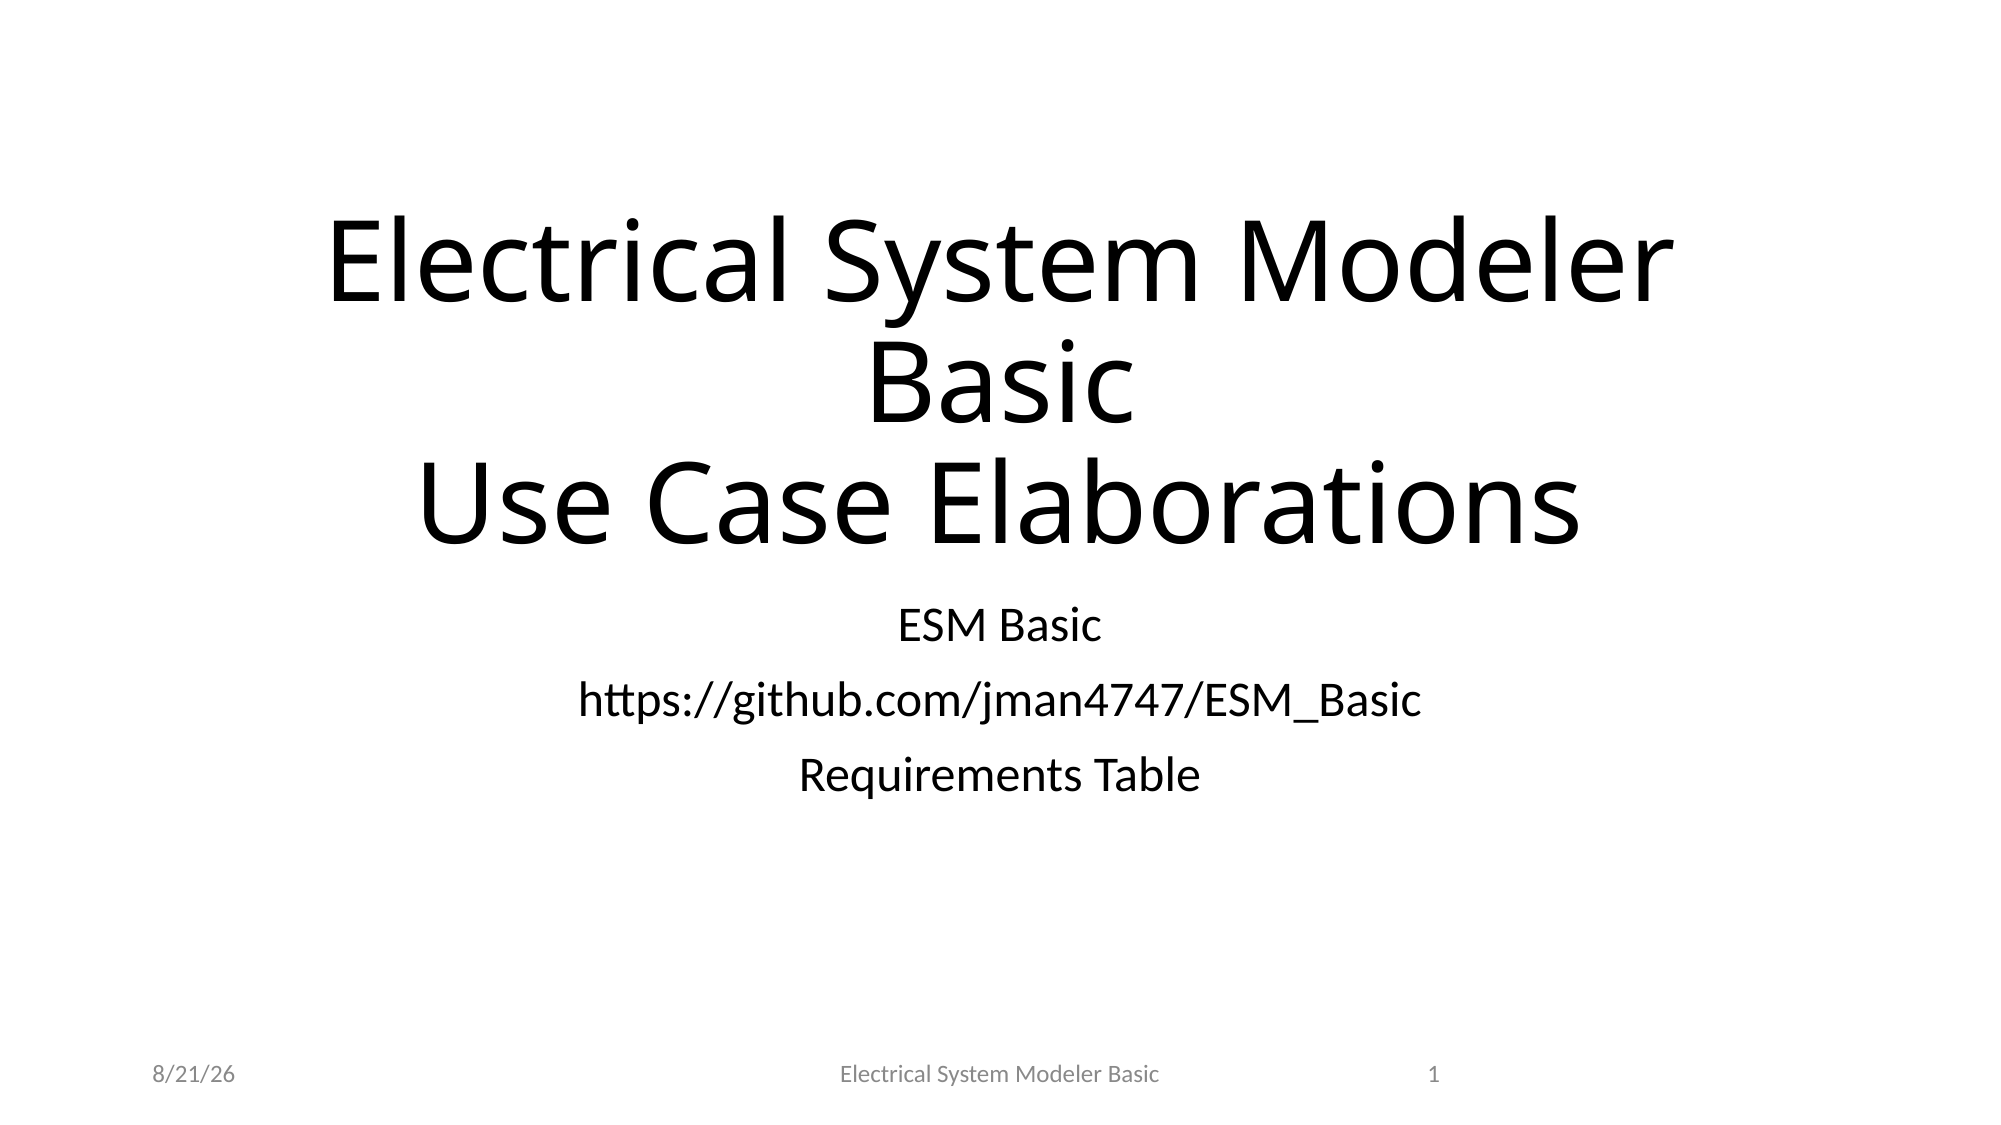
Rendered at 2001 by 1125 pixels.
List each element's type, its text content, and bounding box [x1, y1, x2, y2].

text_box Electrical System Modeler Basic [662, 1042, 1338, 1103]
title Electrical System Modeler Basic Use Case Elaborations [249, 184, 1750, 576]
text_box [1412, 1042, 1863, 1103]
subtitle ESM Basic https://github.com/jman4747/ESM_Basic Requirements Table [249, 590, 1750, 869]
text_box [137, 1042, 588, 1103]
